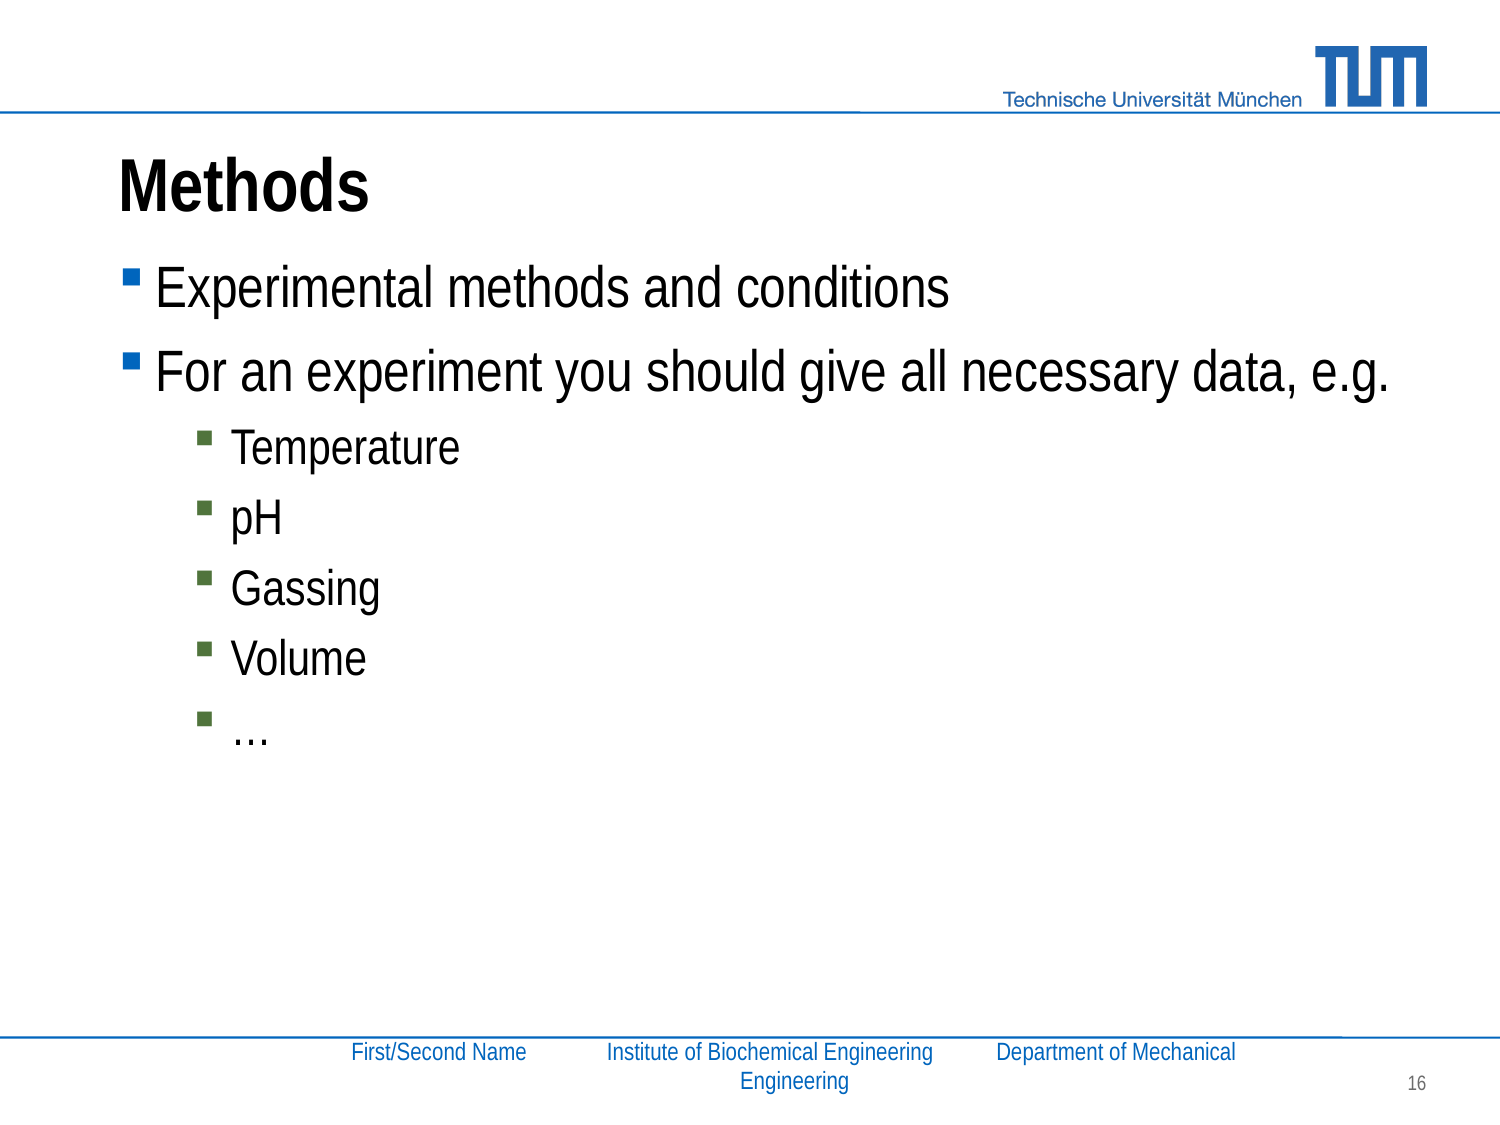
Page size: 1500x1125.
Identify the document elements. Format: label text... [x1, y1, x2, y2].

title Methods [103, 114, 1397, 235]
footer First/Second Name Institute of Biochemical Engineering Department of Mechanical Engineering [278, 1042, 1312, 1103]
list Experimental methods and conditions For an experiment you should give all necessary data, e.g. Temperature pH Gassing Volume … [103, 249, 1473, 1014]
slide_number <number> [1340, 1042, 1427, 1103]
picture [1003, 46, 1427, 107]
